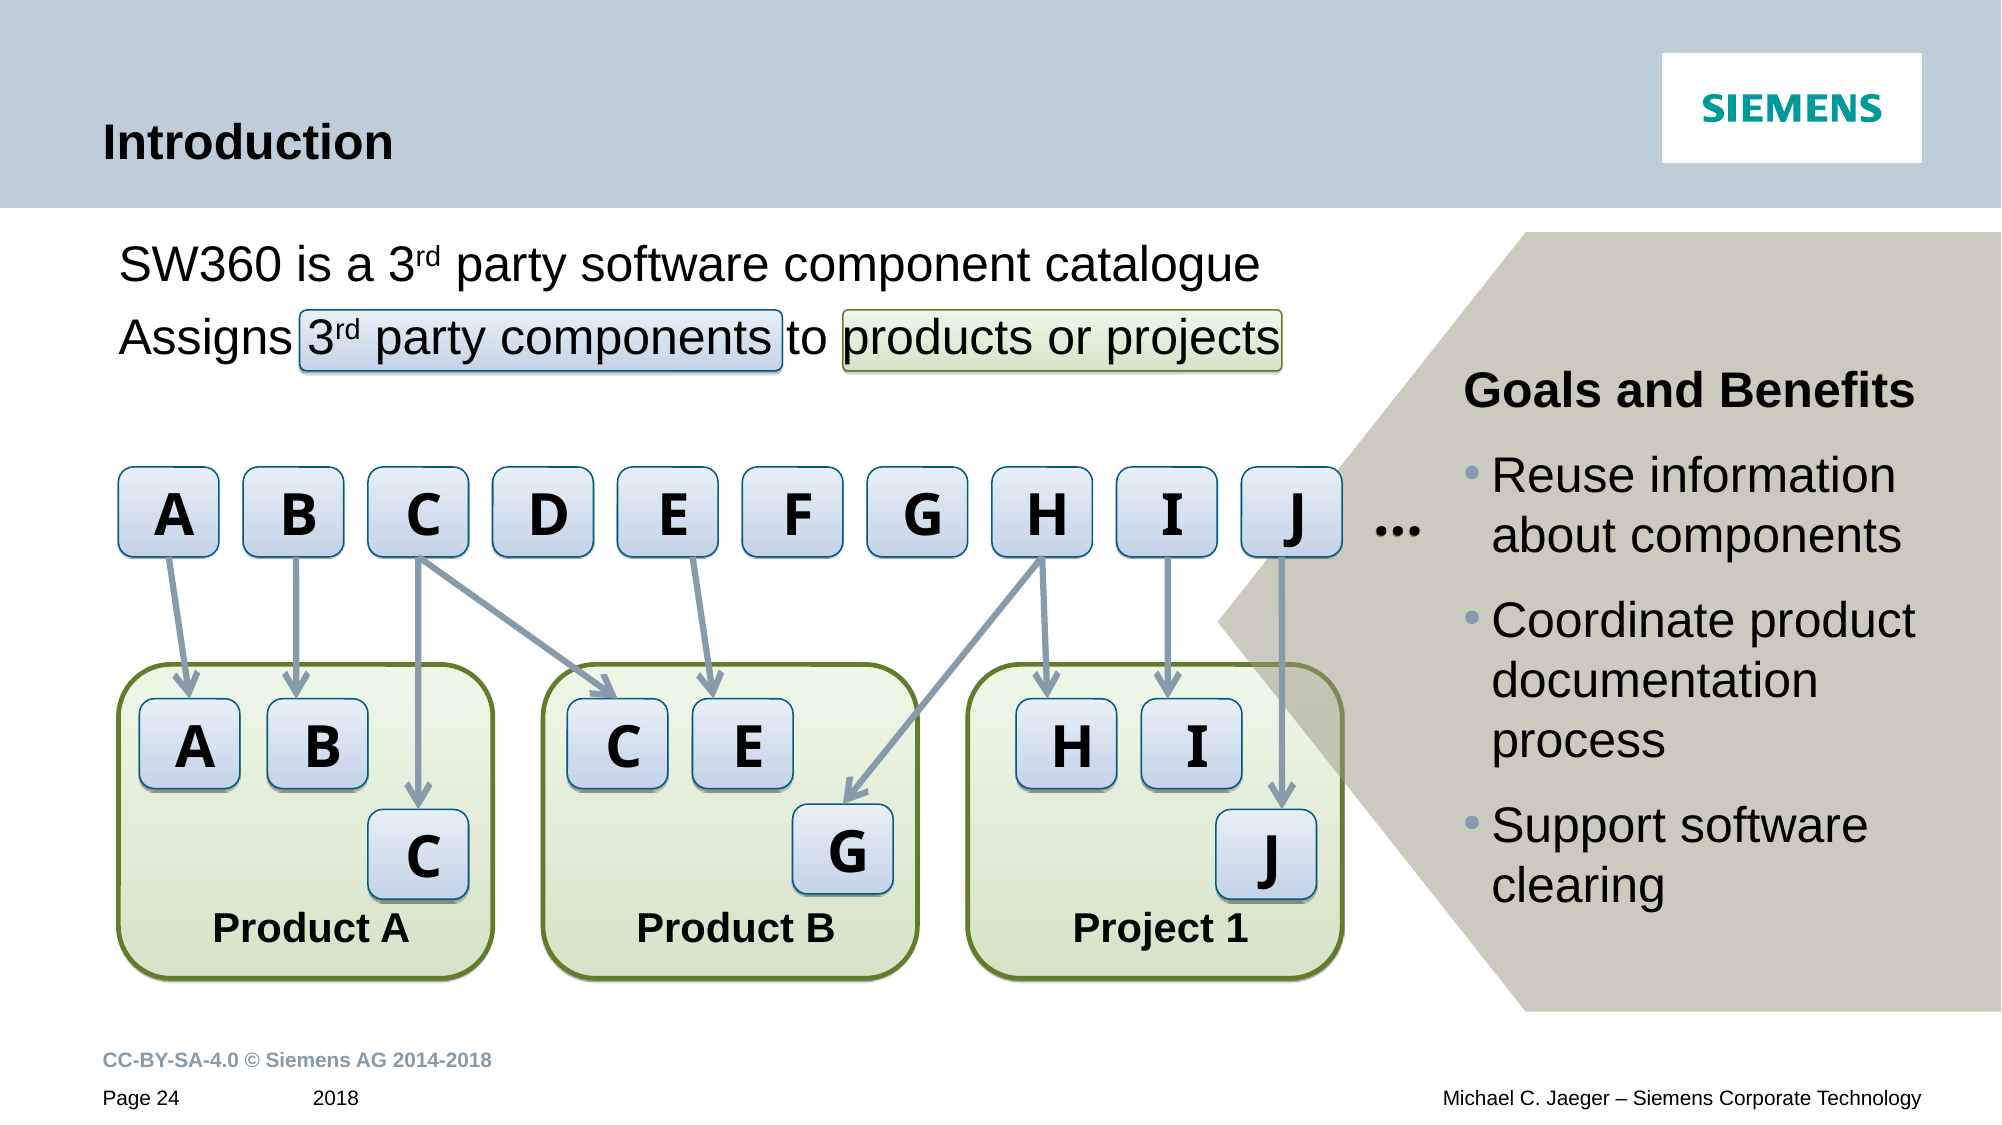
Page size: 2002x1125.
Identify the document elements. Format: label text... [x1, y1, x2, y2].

text_box J [1215, 809, 1317, 900]
text_box E [617, 466, 719, 557]
text_box [842, 556, 1048, 805]
text_box C [567, 698, 668, 789]
text_box J [1241, 466, 1342, 557]
text_box [418, 556, 618, 810]
text_box Product A [118, 664, 493, 979]
text_box G [867, 466, 968, 557]
text_box [842, 366, 1282, 371]
text_box Project 1 [967, 664, 1343, 979]
text_box B [267, 698, 368, 789]
text_box [1217, 547, 2001, 1012]
list SW360 is a 3rd party software component catalogue Assigns 3rd party components to products or projects [118, 231, 1872, 366]
text_box A [118, 466, 219, 557]
text_box F [742, 466, 843, 557]
text_box [692, 556, 714, 699]
text_box H [991, 466, 1093, 557]
text_box I [1141, 698, 1242, 789]
text_box … [1341, 466, 1443, 557]
text_box G [792, 804, 894, 894]
text_box [168, 556, 190, 699]
text_box A [139, 698, 240, 789]
text_box D [492, 466, 594, 557]
text_box B [243, 466, 344, 557]
title Introduction [0, 0, 2001, 208]
text_box C [367, 809, 469, 900]
text_box E [692, 698, 794, 789]
text_box H [1016, 698, 1117, 789]
text_box I [1116, 466, 1218, 557]
text_box [300, 366, 782, 371]
text_box C [367, 466, 469, 557]
text_box [1337, 232, 2001, 476]
text_box Goals and Benefits Reuse information about components Coordinate product documentation process Support software clearing [1412, 354, 2001, 915]
text_box Product B [543, 664, 918, 979]
